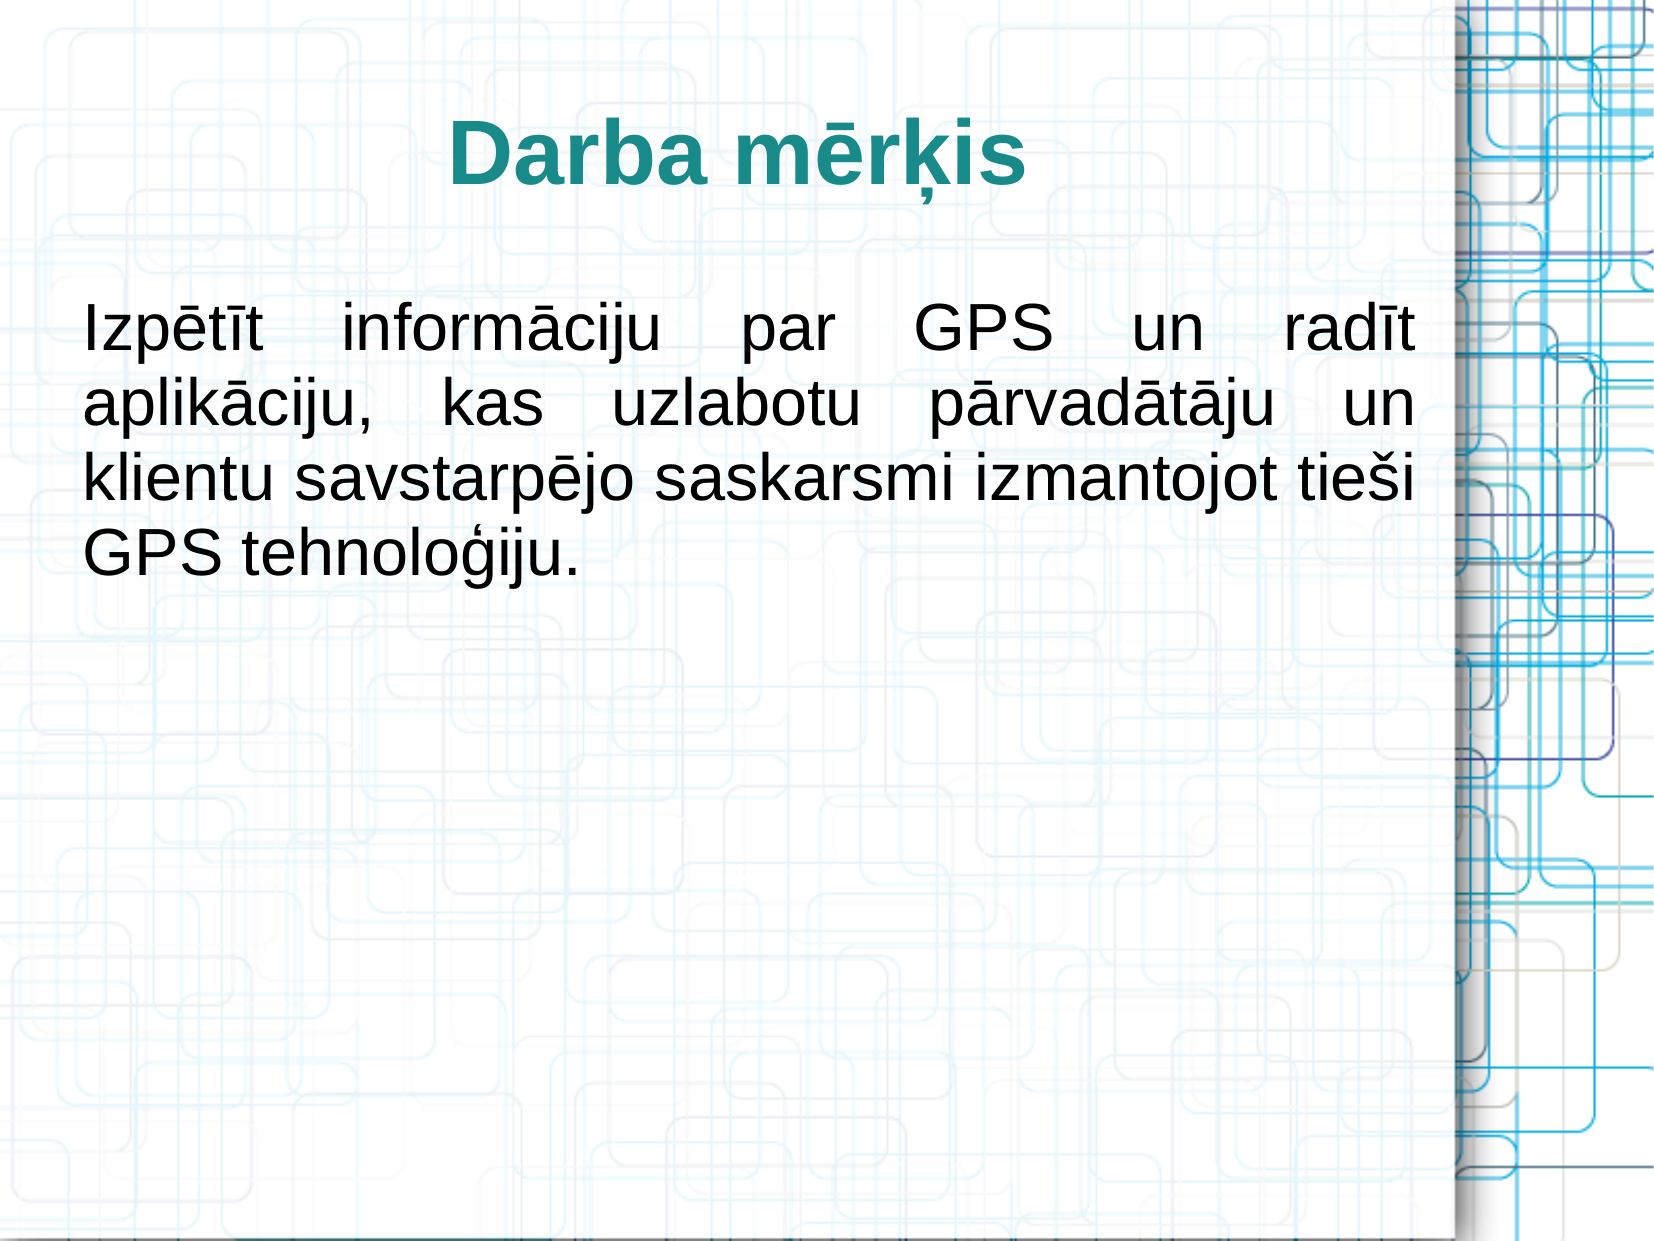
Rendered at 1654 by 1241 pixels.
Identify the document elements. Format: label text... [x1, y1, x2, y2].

title Darba mērķis [59, 49, 1418, 257]
picture [0, 0, 1654, 1241]
list Izpētīt informāciju par GPS un radīt aplikāciju, kas uzlabotu pārvadātāju un klientu savstarpējo saskarsmi izmantojot tieši GPS tehnoloģiju. [82, 290, 1418, 1109]
